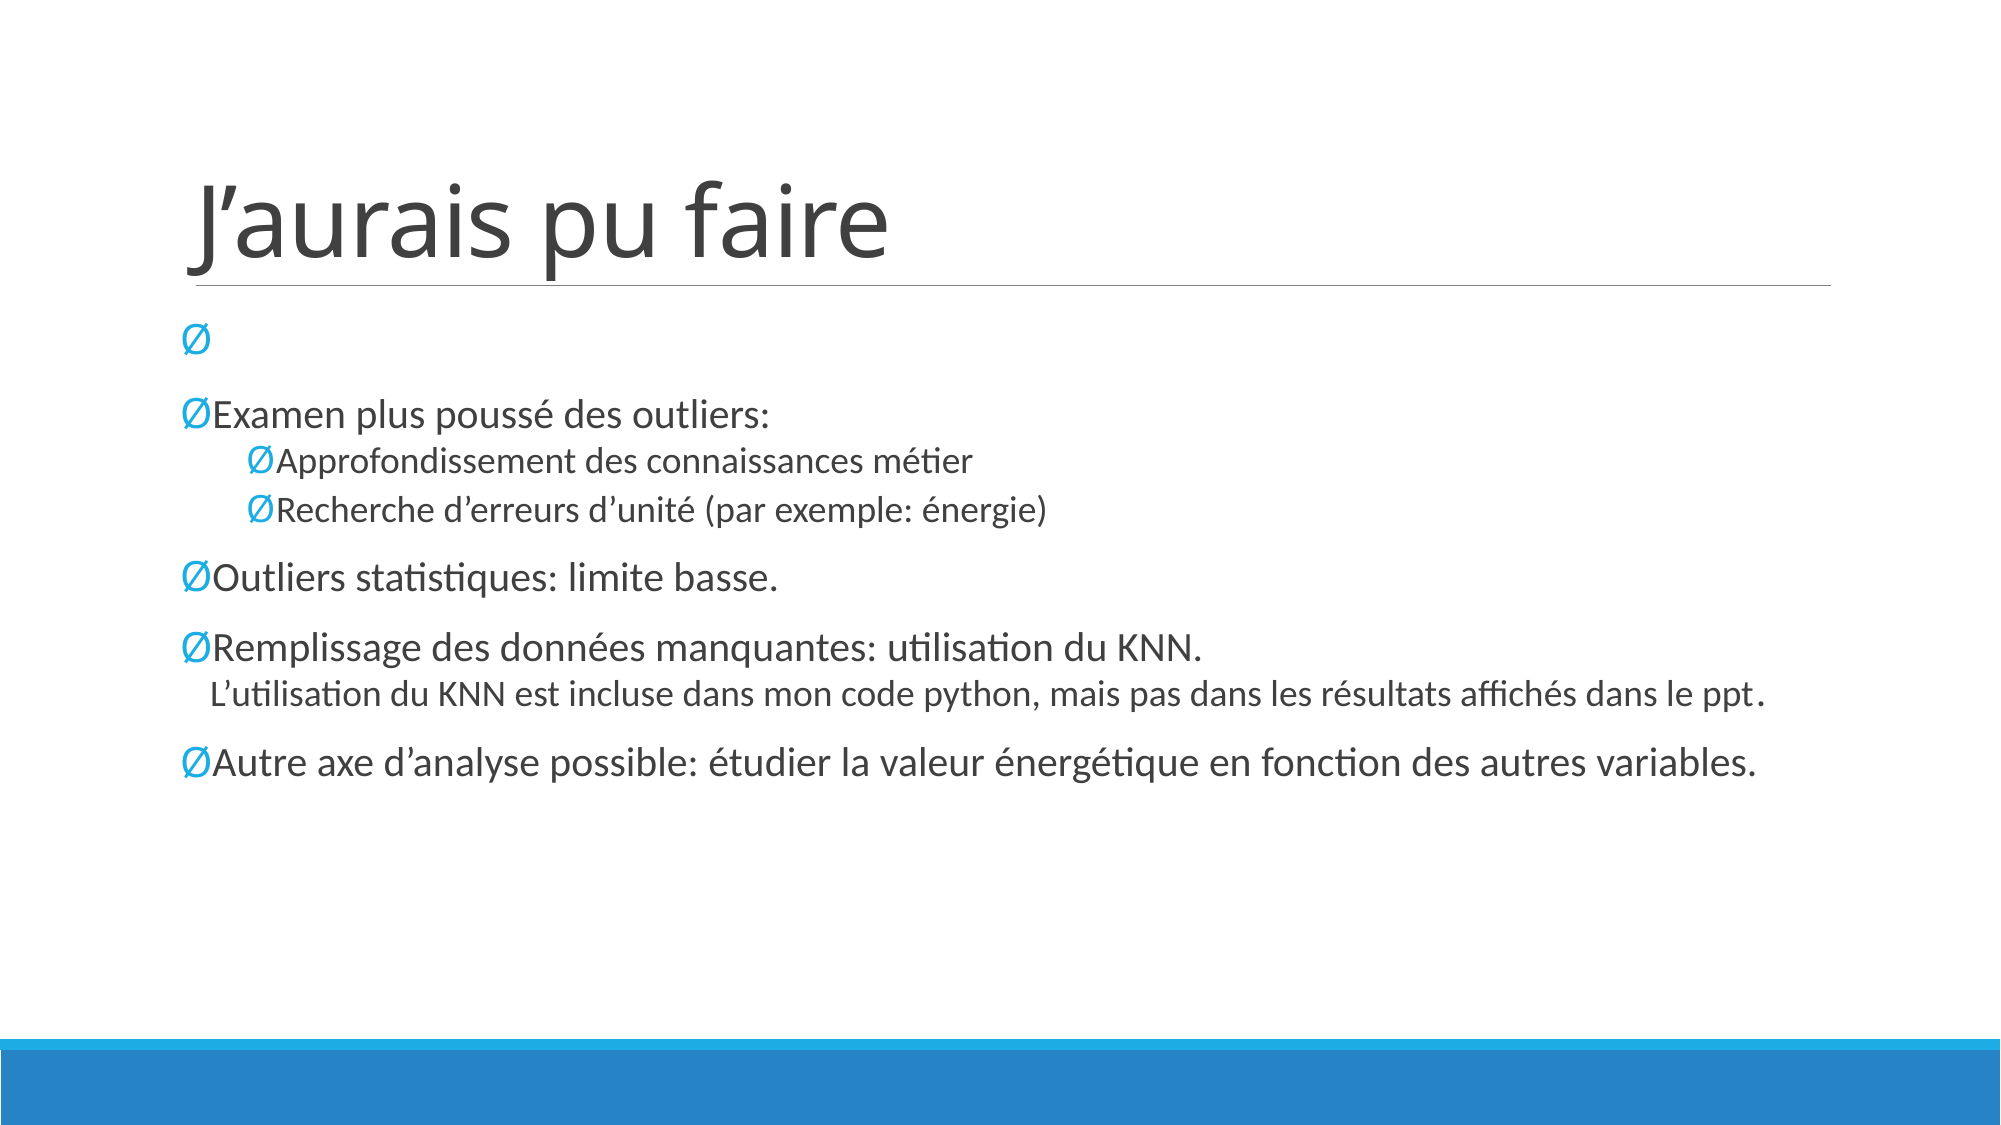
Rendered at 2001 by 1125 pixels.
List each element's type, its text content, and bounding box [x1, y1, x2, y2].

list Examen plus poussé des outliers: Approfondissement des connaissances métier Recherche d’erreurs d’unité (par exemple: énergie) Outliers statistiques: limite basse. Remplissage des données manquantes: utilisation du KNN. L’utilisation du KNN est incluse dans mon code python, mais pas dans les résultats affichés dans le ppt. Autre axe d’analyse possible: étudier la valeur énergétique en fonction des autres variables. [180, 302, 1831, 963]
title J’aurais pu faire [180, 47, 1831, 286]
